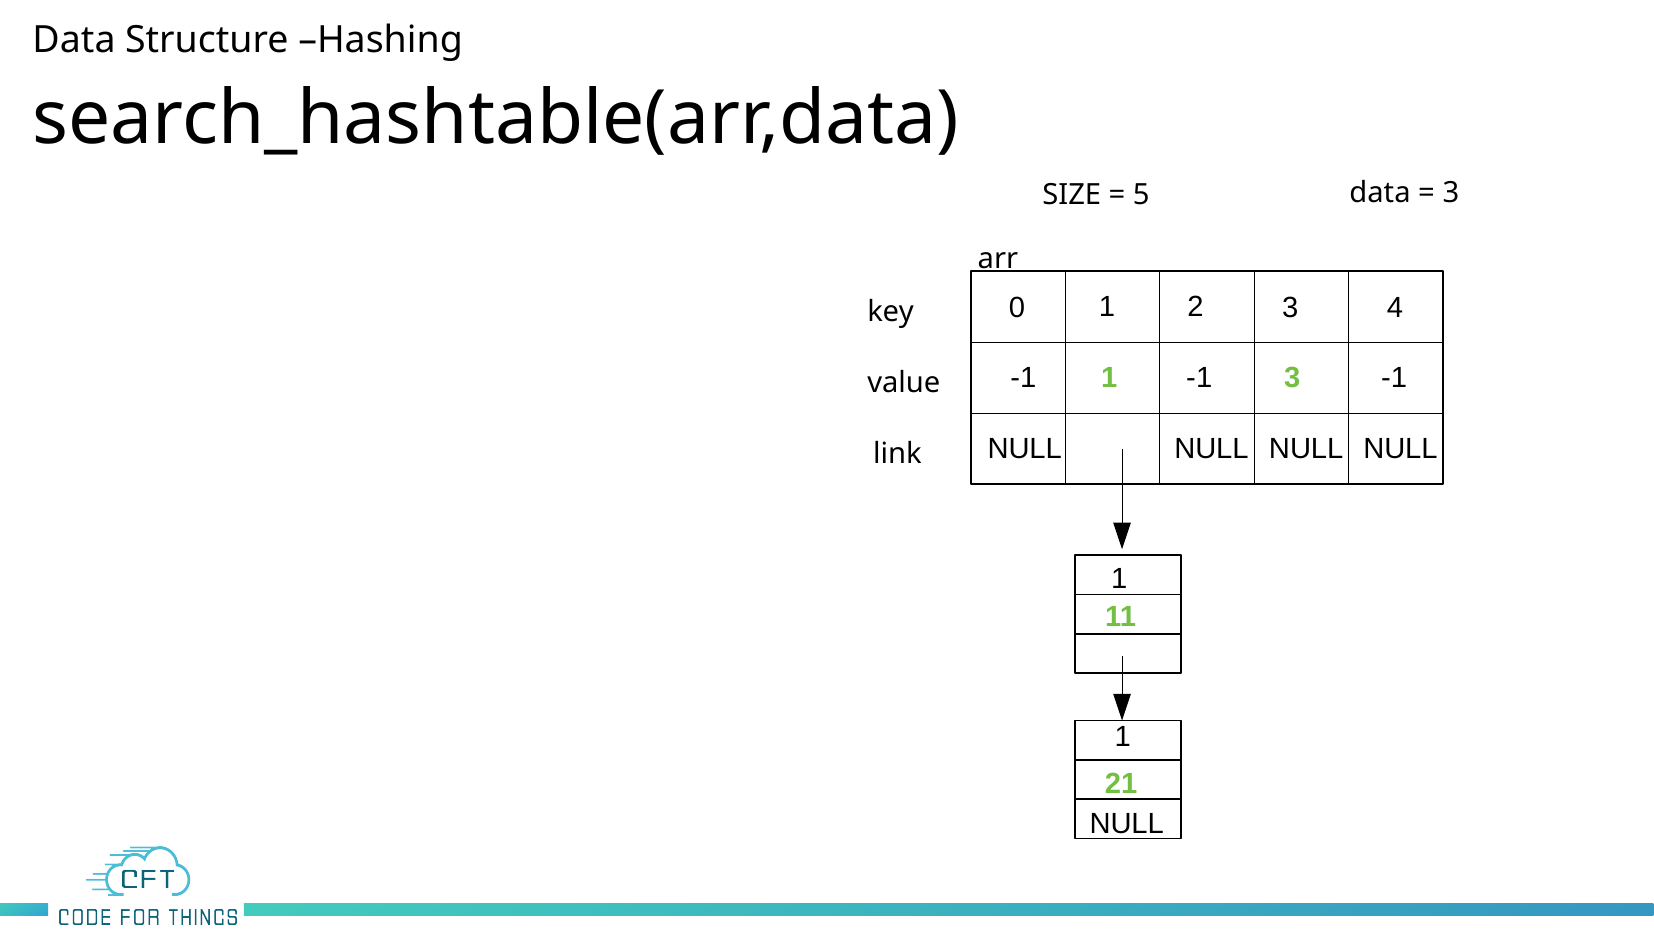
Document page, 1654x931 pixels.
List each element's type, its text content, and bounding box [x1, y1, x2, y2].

text_box [1066, 343, 1159, 413]
text_box 1 [1086, 353, 1142, 402]
text_box value [852, 353, 1018, 437]
text_box -1 [995, 353, 1052, 402]
text_box 21 [1090, 759, 1170, 808]
text_box [1160, 414, 1254, 424]
text_box data = 3 [1334, 163, 1512, 214]
text_box [1018, 414, 1065, 424]
text_box [1349, 343, 1444, 413]
text_box [970, 473, 1065, 484]
text_box [1160, 473, 1254, 484]
text_box [1160, 343, 1254, 413]
text_box NULL [1254, 424, 1348, 473]
text_box key [852, 283, 1018, 353]
text_box 1 [1096, 554, 1143, 592]
picture [59, 846, 237, 925]
text_box [1349, 473, 1444, 484]
text_box [1143, 555, 1182, 592]
text_box arr [963, 230, 1141, 280]
text_box [1074, 555, 1182, 674]
text_box NULL [1074, 799, 1179, 847]
text_box -1 [1171, 353, 1228, 402]
text_box [1066, 271, 1159, 342]
text_box [1255, 271, 1348, 342]
text_box 3 [1269, 353, 1325, 402]
text_box [1255, 473, 1348, 484]
text_box [1018, 343, 1065, 413]
text_box 2 [1172, 282, 1219, 331]
text_box 1 [1099, 712, 1146, 759]
text_box [970, 280, 1065, 342]
text_box 0 [994, 283, 1041, 332]
text_box 4 [1372, 283, 1419, 331]
text_box NULL [1348, 424, 1453, 473]
text_box [1255, 343, 1348, 413]
text_box [1066, 414, 1159, 484]
text_box [1349, 414, 1444, 424]
text_box [1160, 271, 1254, 342]
text_box NULL [972, 424, 1077, 473]
text_box 1 [1084, 282, 1131, 331]
text_box SIZE = 5 [1027, 166, 1205, 216]
text_box 11 [1090, 592, 1199, 640]
text_box 3 [1267, 283, 1314, 331]
text_box [1349, 271, 1444, 342]
text_box -1 [1366, 353, 1422, 402]
text_box [1146, 720, 1182, 839]
text_box NULL [1159, 424, 1254, 473]
text_box link [858, 424, 973, 474]
text_box [1255, 414, 1348, 424]
title Data Structure –Hashing search_hashtable(arr,data) [32, 12, 1630, 166]
text_box [1074, 720, 1099, 799]
